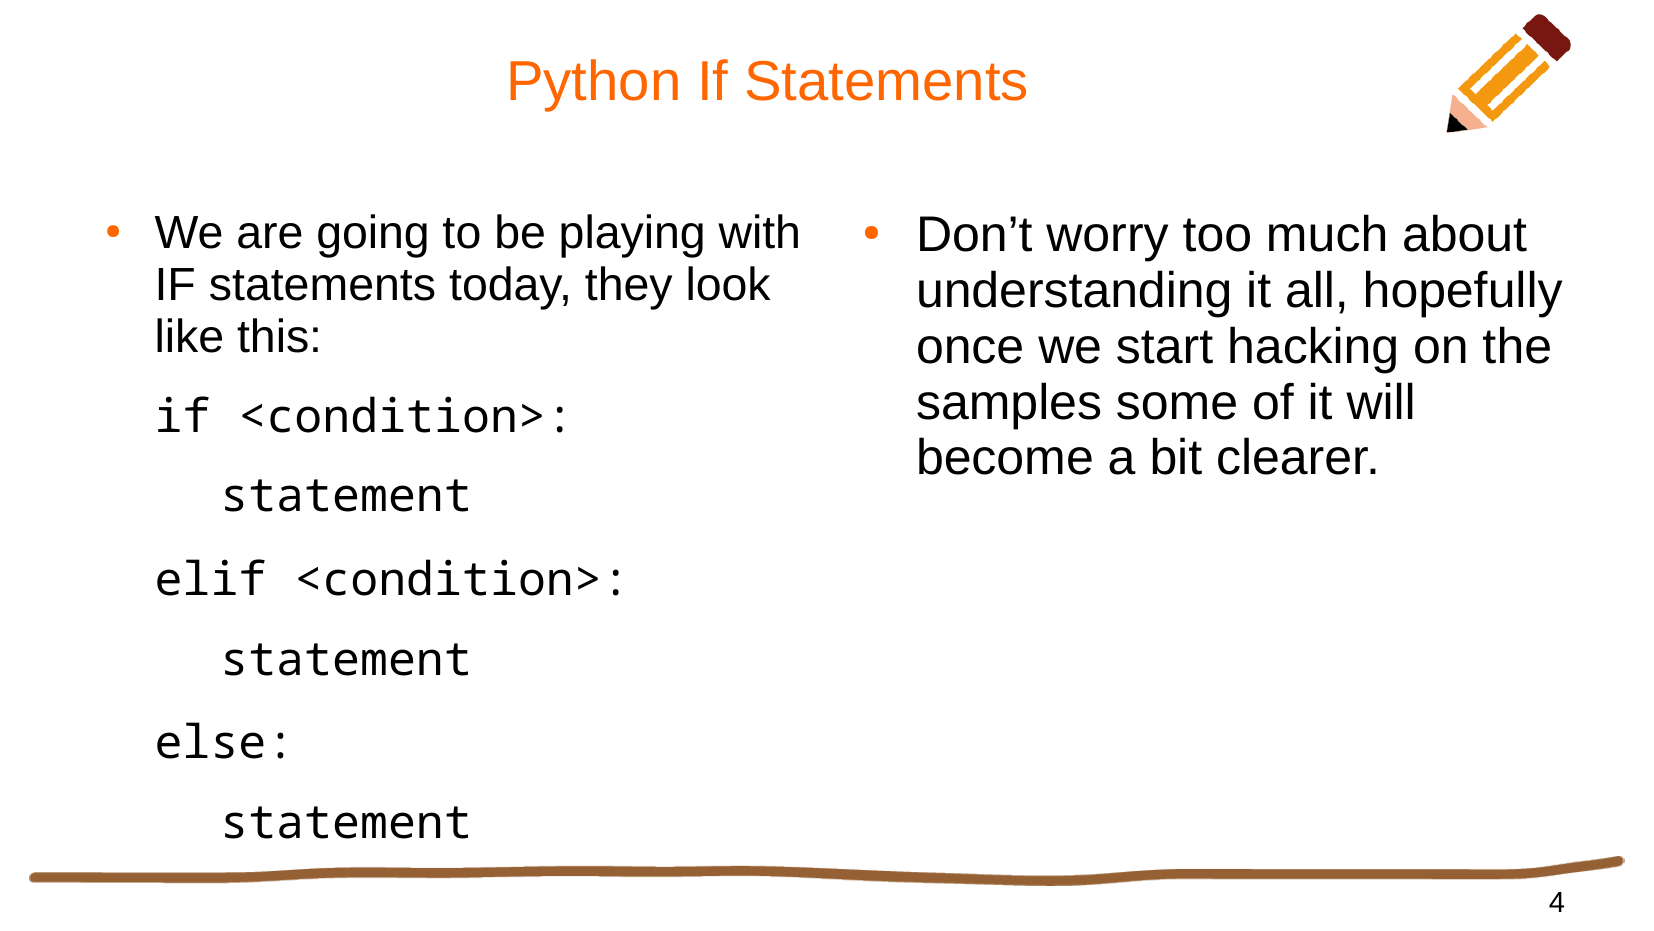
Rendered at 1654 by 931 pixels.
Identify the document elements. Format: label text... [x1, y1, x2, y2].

list We are going to be playing with IF statements today, they look like this: if <condition>: statement elif <condition>: statement else: statement [88, 206, 809, 857]
list Don’t worry too much about understanding it all, hopefully once we start hacking on the samples some of it will become a bit clearer. [845, 206, 1566, 857]
picture [1446, 14, 1571, 133]
title Python If Statements [88, 29, 1447, 133]
picture [29, 856, 1625, 886]
